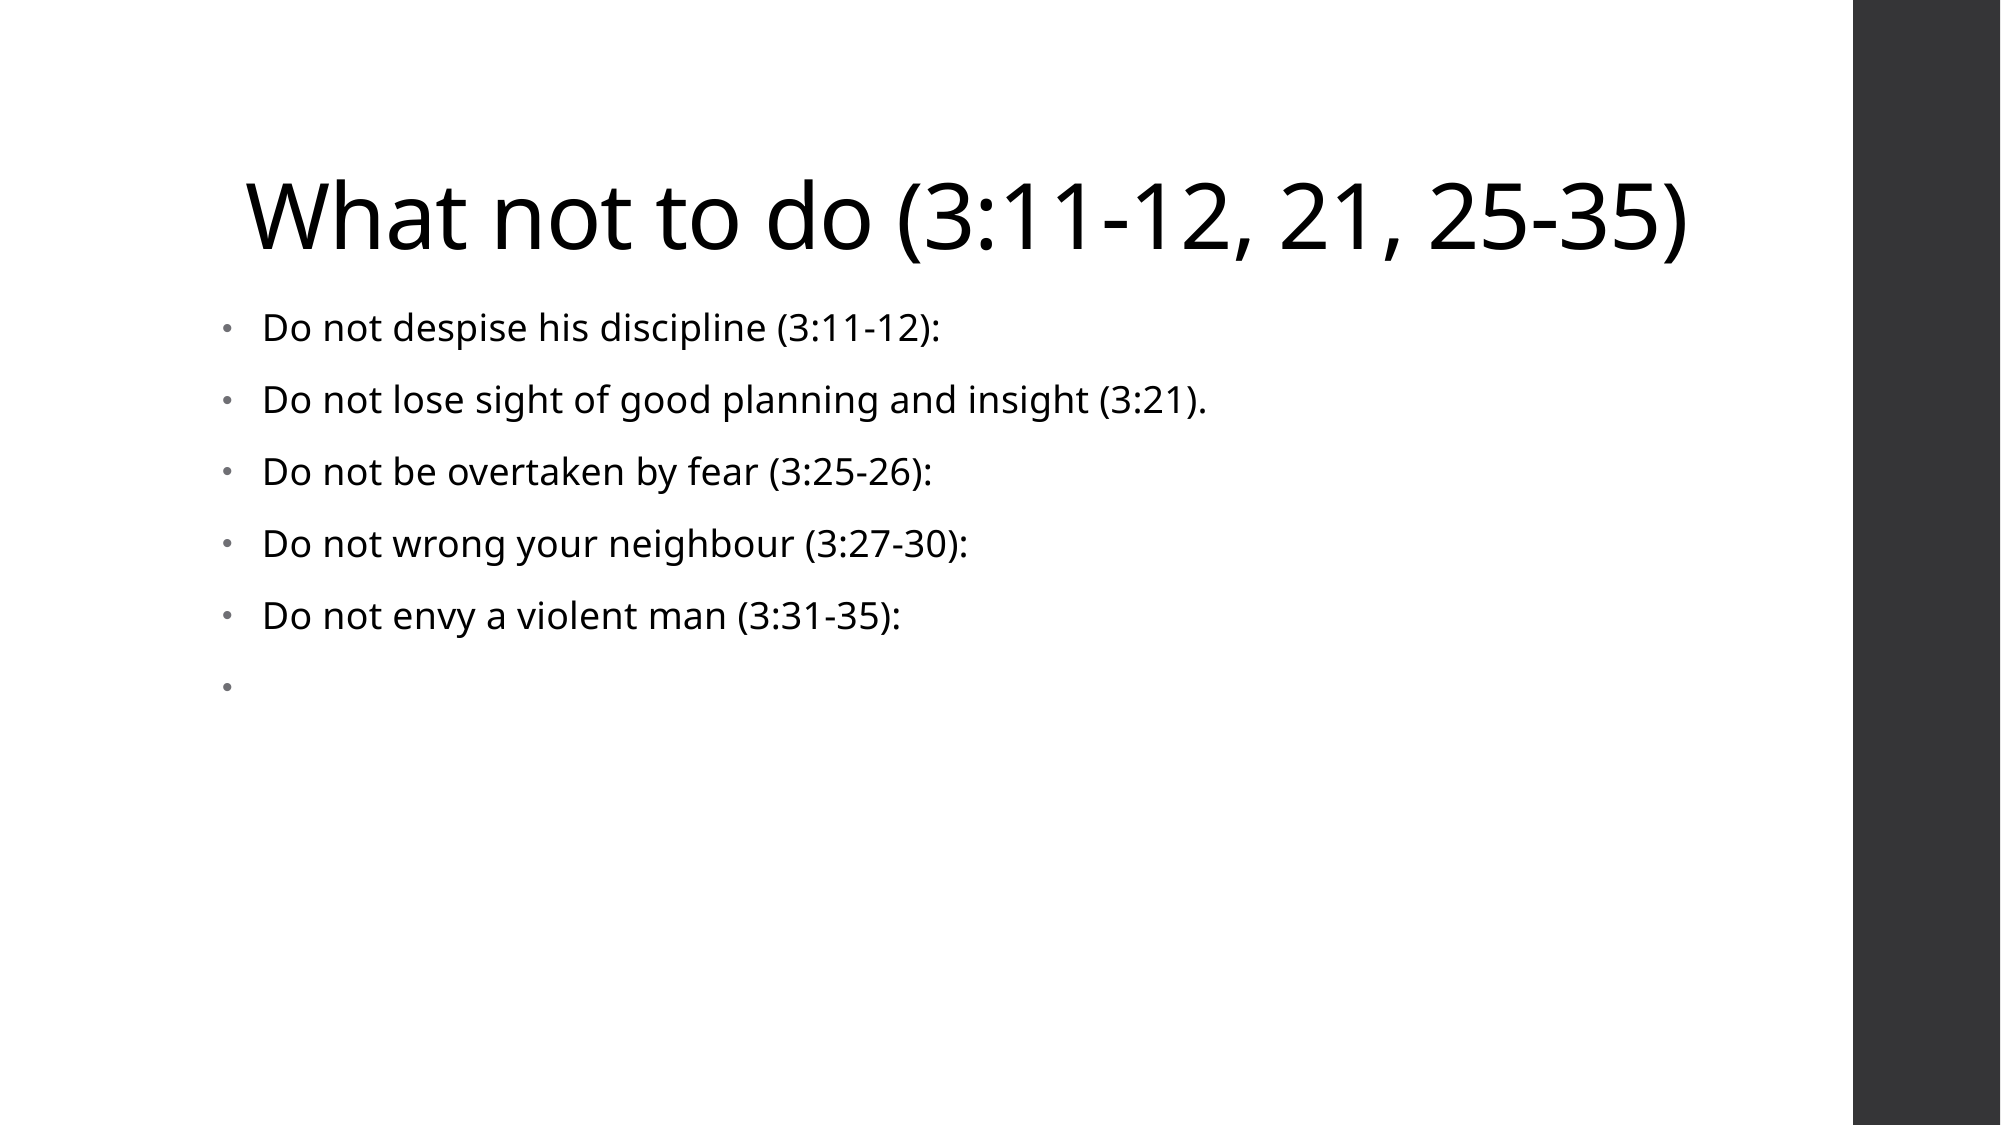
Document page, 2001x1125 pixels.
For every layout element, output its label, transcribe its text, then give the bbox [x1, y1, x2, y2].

title What not to do (3:11-12, 21, 25-35) [206, 60, 1797, 278]
list Do not despise his discipline (3:11-12): Do not lose sight of good planning and insight (3:21). Do not be overtaken by fear (3:25-26): Do not wrong your neighbour (3:27-30): Do not envy a violent man (3:31-35): [206, 299, 1617, 1014]
